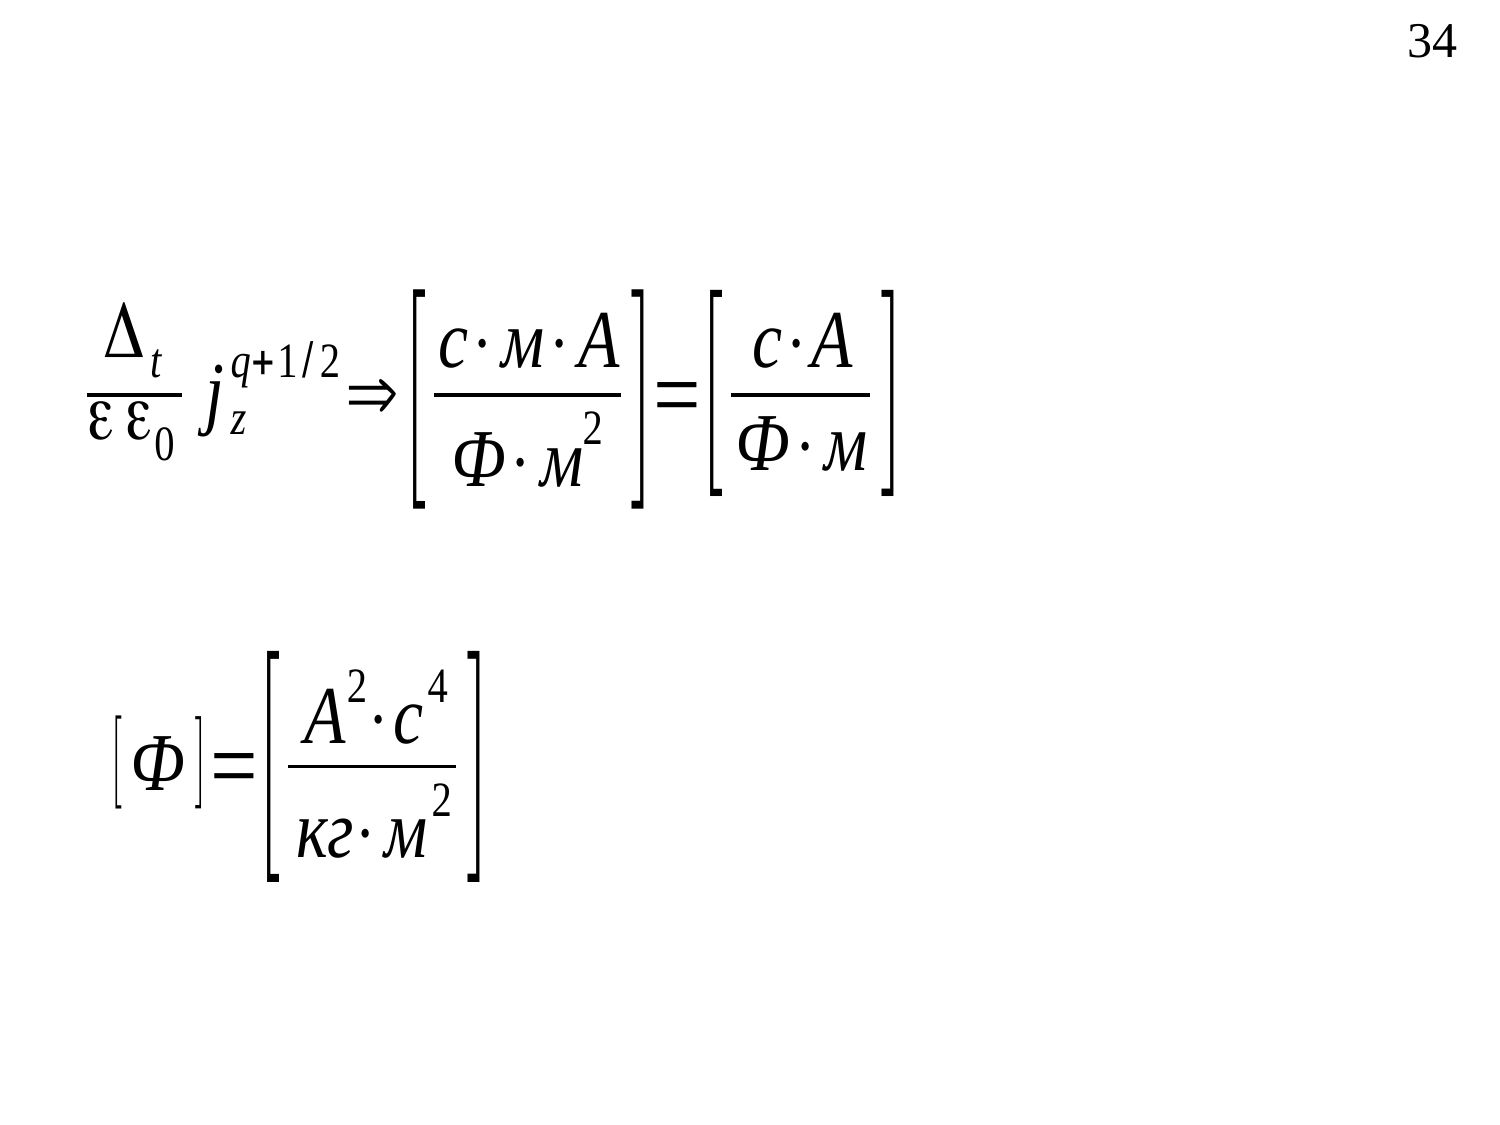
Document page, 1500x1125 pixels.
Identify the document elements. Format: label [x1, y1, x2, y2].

chart [96, 645, 501, 887]
chart [65, 285, 915, 513]
